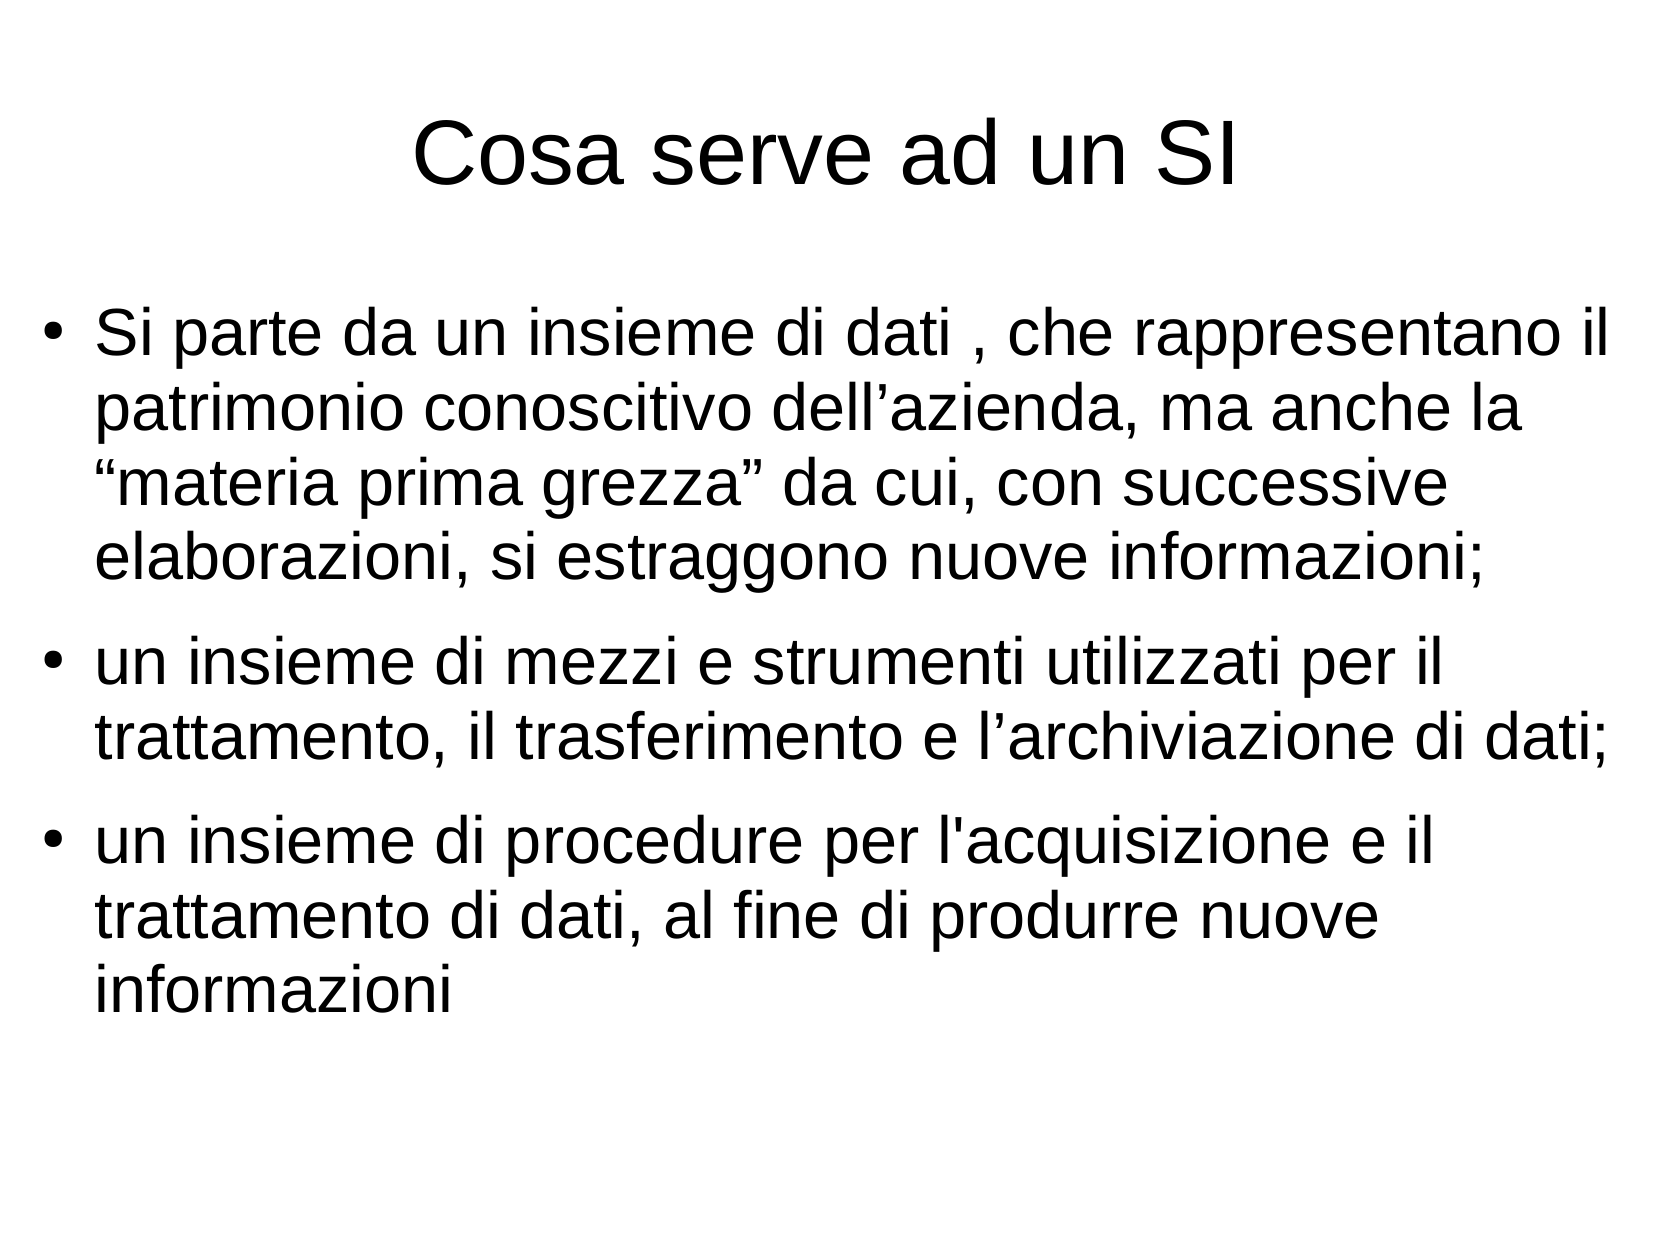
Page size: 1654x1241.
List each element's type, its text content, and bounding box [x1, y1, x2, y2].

title Cosa serve ad un SI [82, 49, 1571, 257]
list Si parte da un insieme di dati , che rappresentano il patrimonio conoscitivo dell’azienda, ma anche la “materia prima grezza” da cui, con successive elaborazioni, si estraggono nuove informazioni; un insieme di mezzi e strumenti utilizzati per il trattamento, il trasferimento e l’archiviazione di dati; un insieme di procedure per l'acquisizione e il trattamento di dati, al fine di produrre nuove informazioni [23, 295, 1619, 1170]
